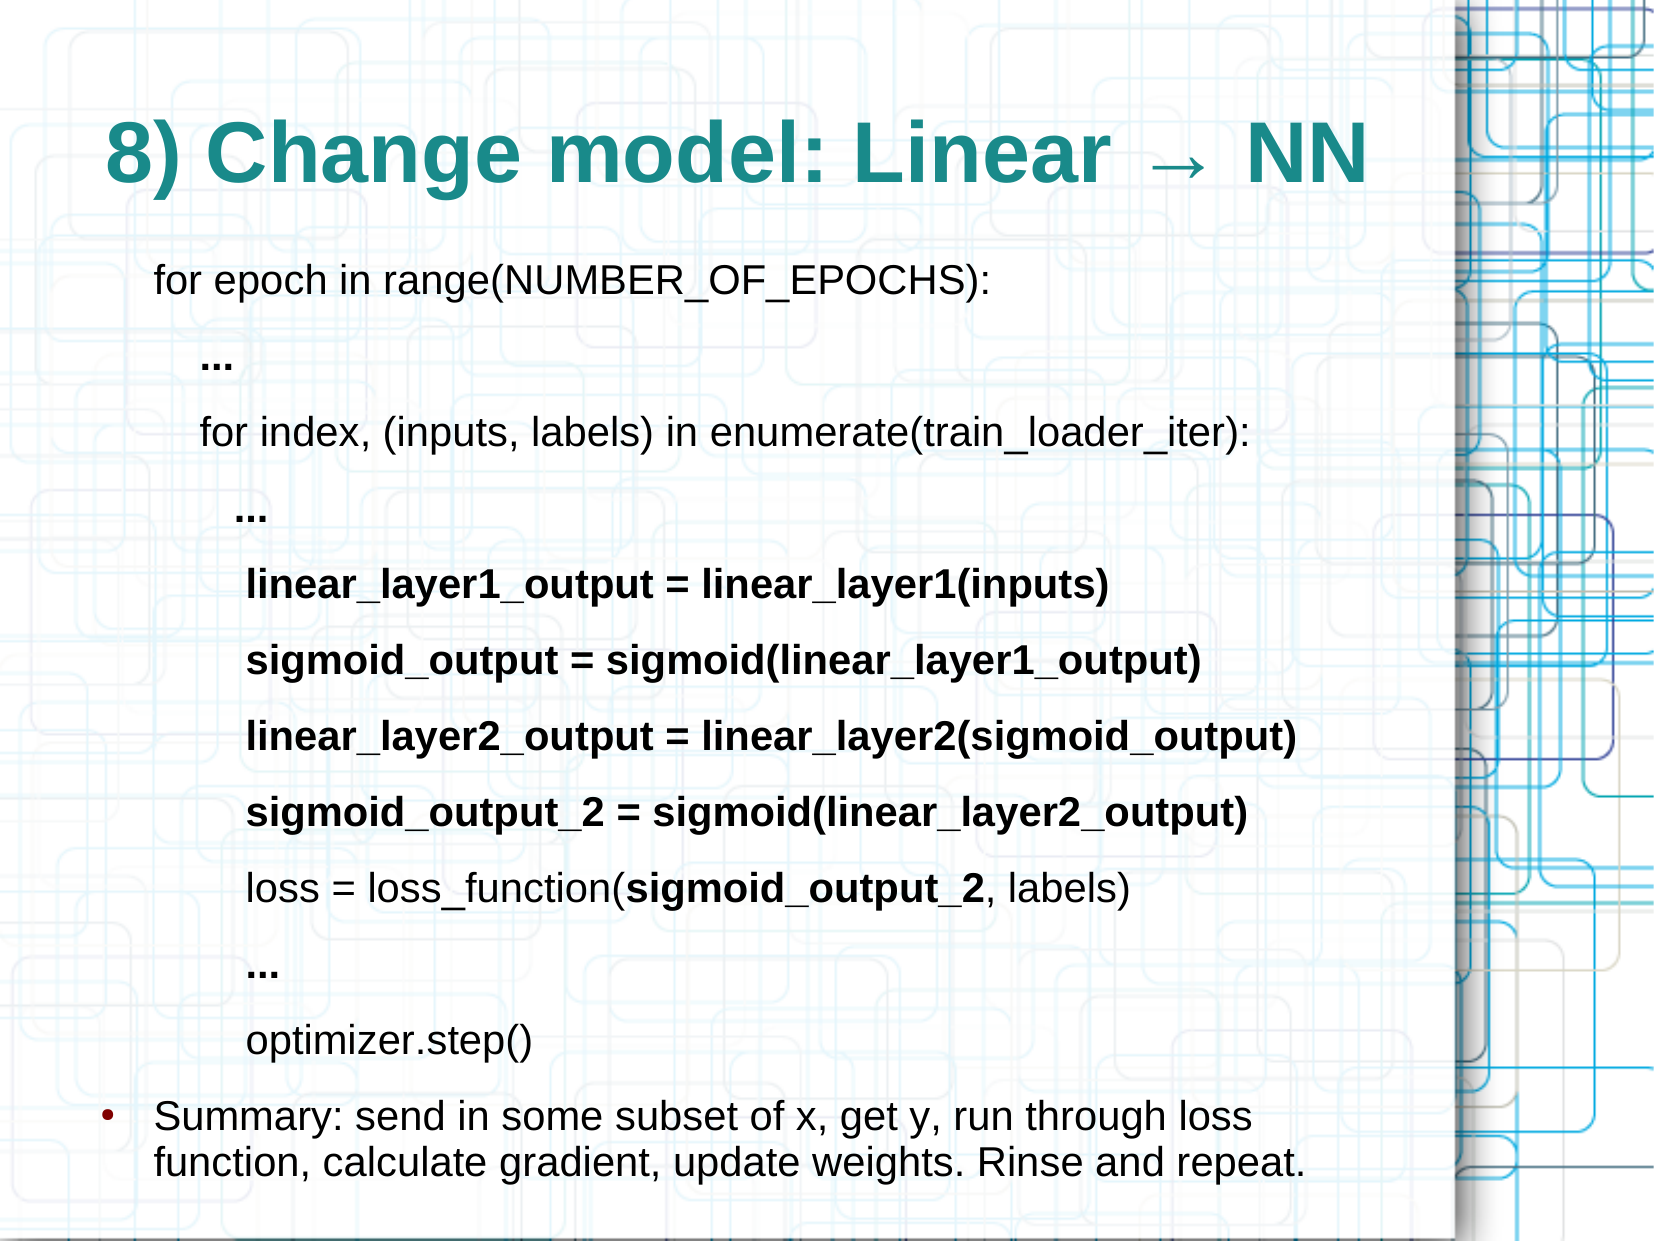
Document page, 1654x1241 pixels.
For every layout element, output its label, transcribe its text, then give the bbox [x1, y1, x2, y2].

title 8) Change model: Linear → NN [59, 49, 1418, 257]
picture [0, 0, 1654, 1241]
list for epoch in range(NUMBER_OF_EPOCHS): ... for index, (inputs, labels) in enumerate(train_loader_iter): ... linear_layer1_output = linear_layer1(inputs) sigmoid_output = sigmoid(linear_layer1_output) linear_layer2_output = linear_layer2(sigmoid_output) sigmoid_output_2 = sigmoid(linear_layer2_output) loss = loss_function(sigmoid_output_2, labels) ... optimizer.step() Summary: send in some subset of x, get y, run through loss function, calculate gradient, update weights. Rinse and repeat. [82, 256, 1418, 1241]
